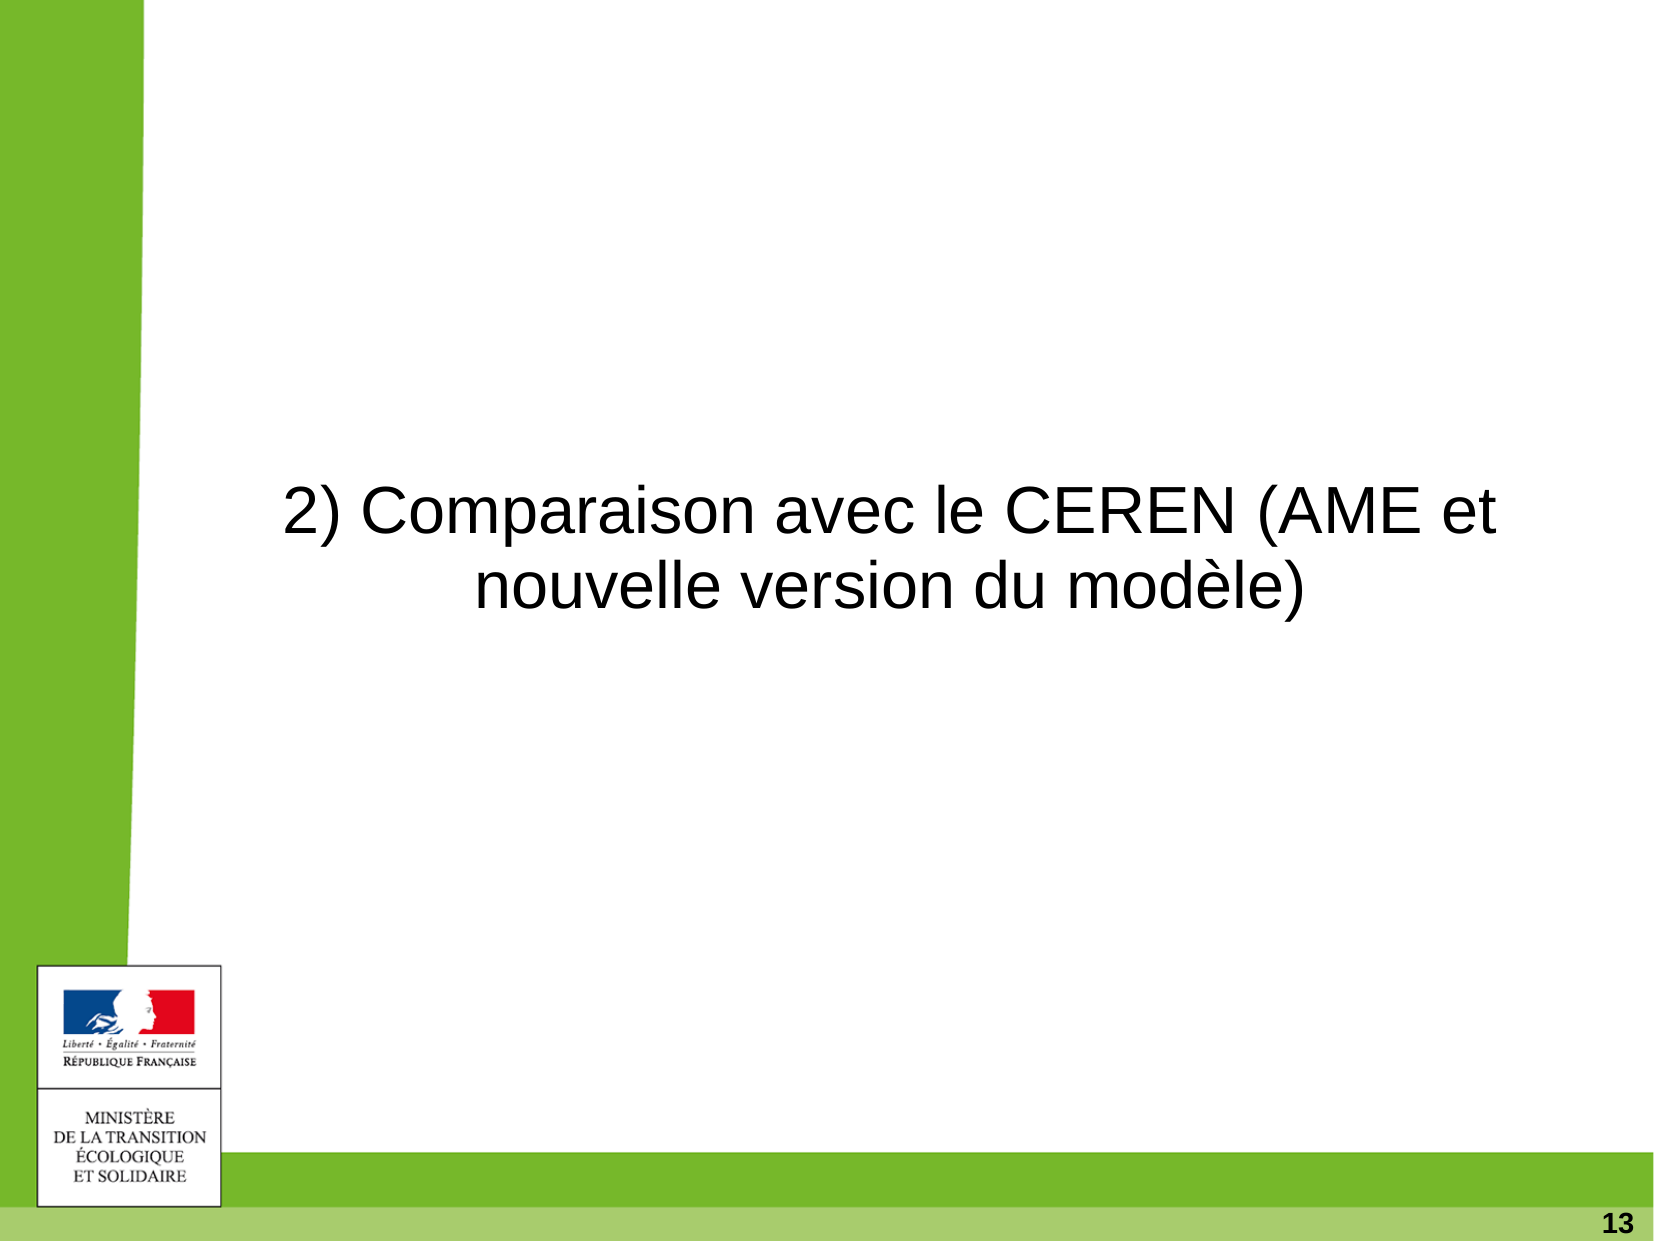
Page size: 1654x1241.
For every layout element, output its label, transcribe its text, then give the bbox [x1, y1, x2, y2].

picture [0, 0, 1654, 1241]
subtitle 2) Comparaison avec le CEREN (AME et nouvelle version du modèle) [221, 68, 1560, 1029]
